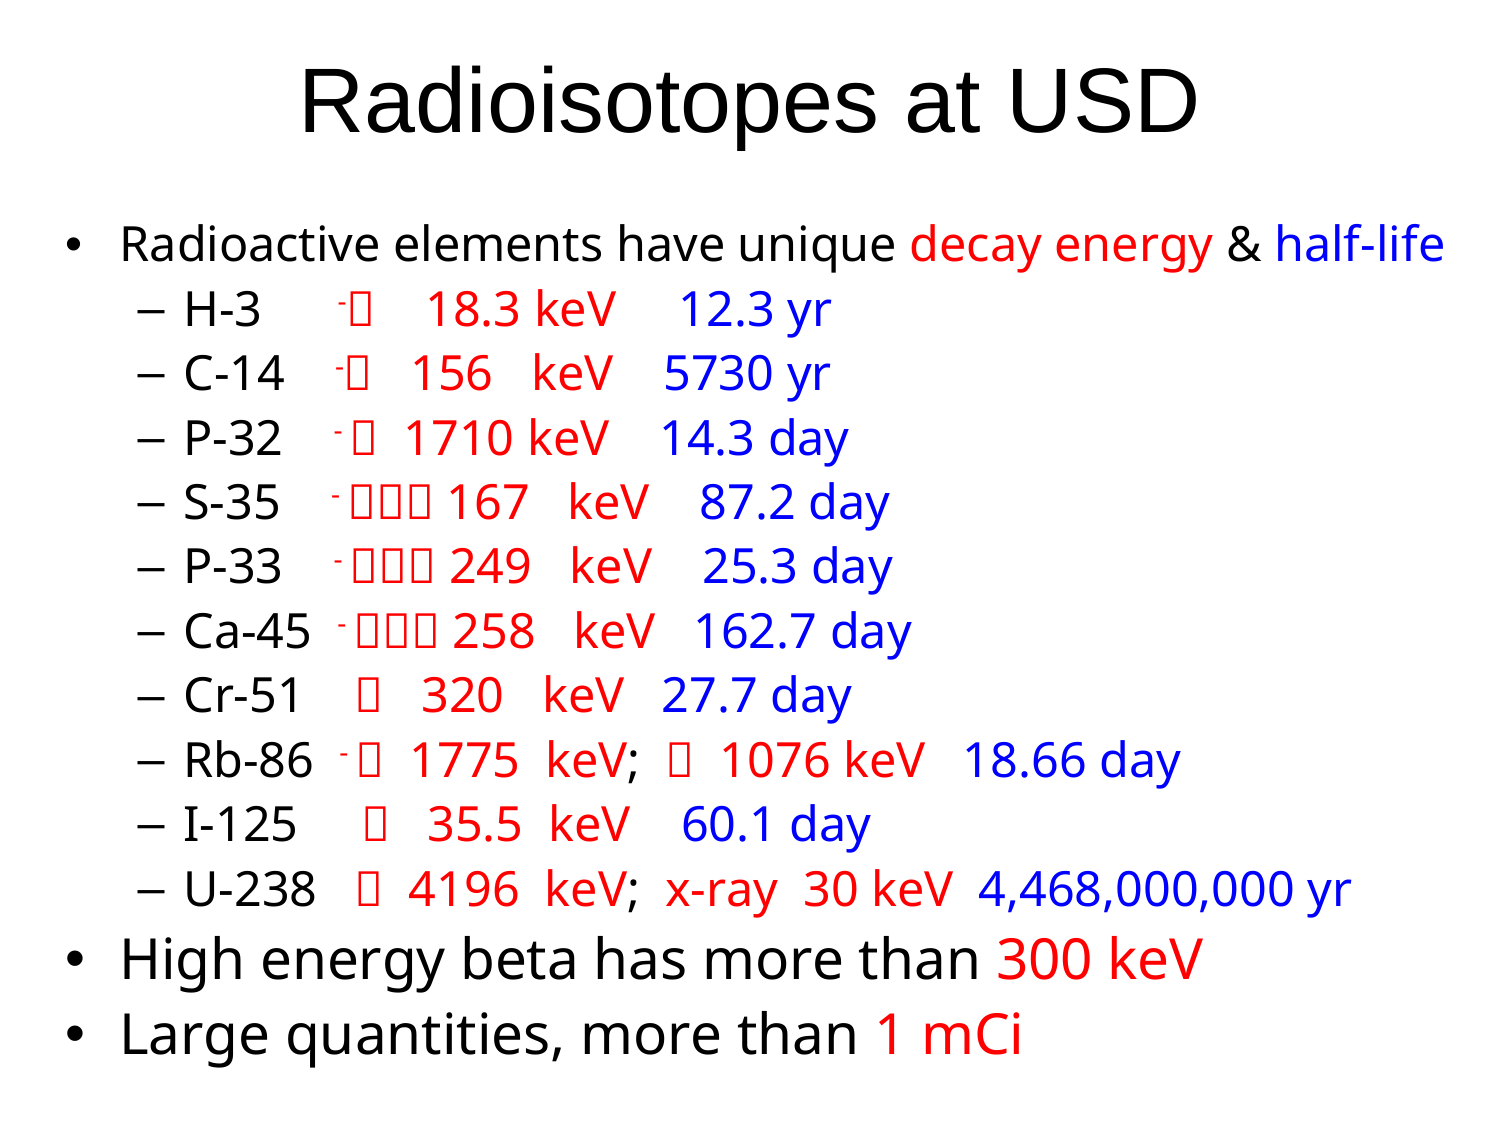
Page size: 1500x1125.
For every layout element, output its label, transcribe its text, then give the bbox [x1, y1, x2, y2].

list Radioactive elements have unique decay energy & half-life H-3 - 18.3 keV 12.3 yr C-14 - 156 keV 5730 yr P-32 -  1710 keV 14.3 day S-35 -  167 keV 87.2 day P-33 -  249 keV 25.3 day Ca-45 -  258 keV 162.7 day Cr-51  320 keV 27.7 day Rb-86 -  1775 keV;  1076 keV 18.66 day I-125  35.5 keV 60.1 day U-238  4196 keV; x-ray 30 keV 4,468,000,000 yr High energy beta has more than 300 keV Large quantities, more than 1 mCi [50, 212, 1463, 1100]
title Radioisotopes at USD [75, 24, 1426, 168]
